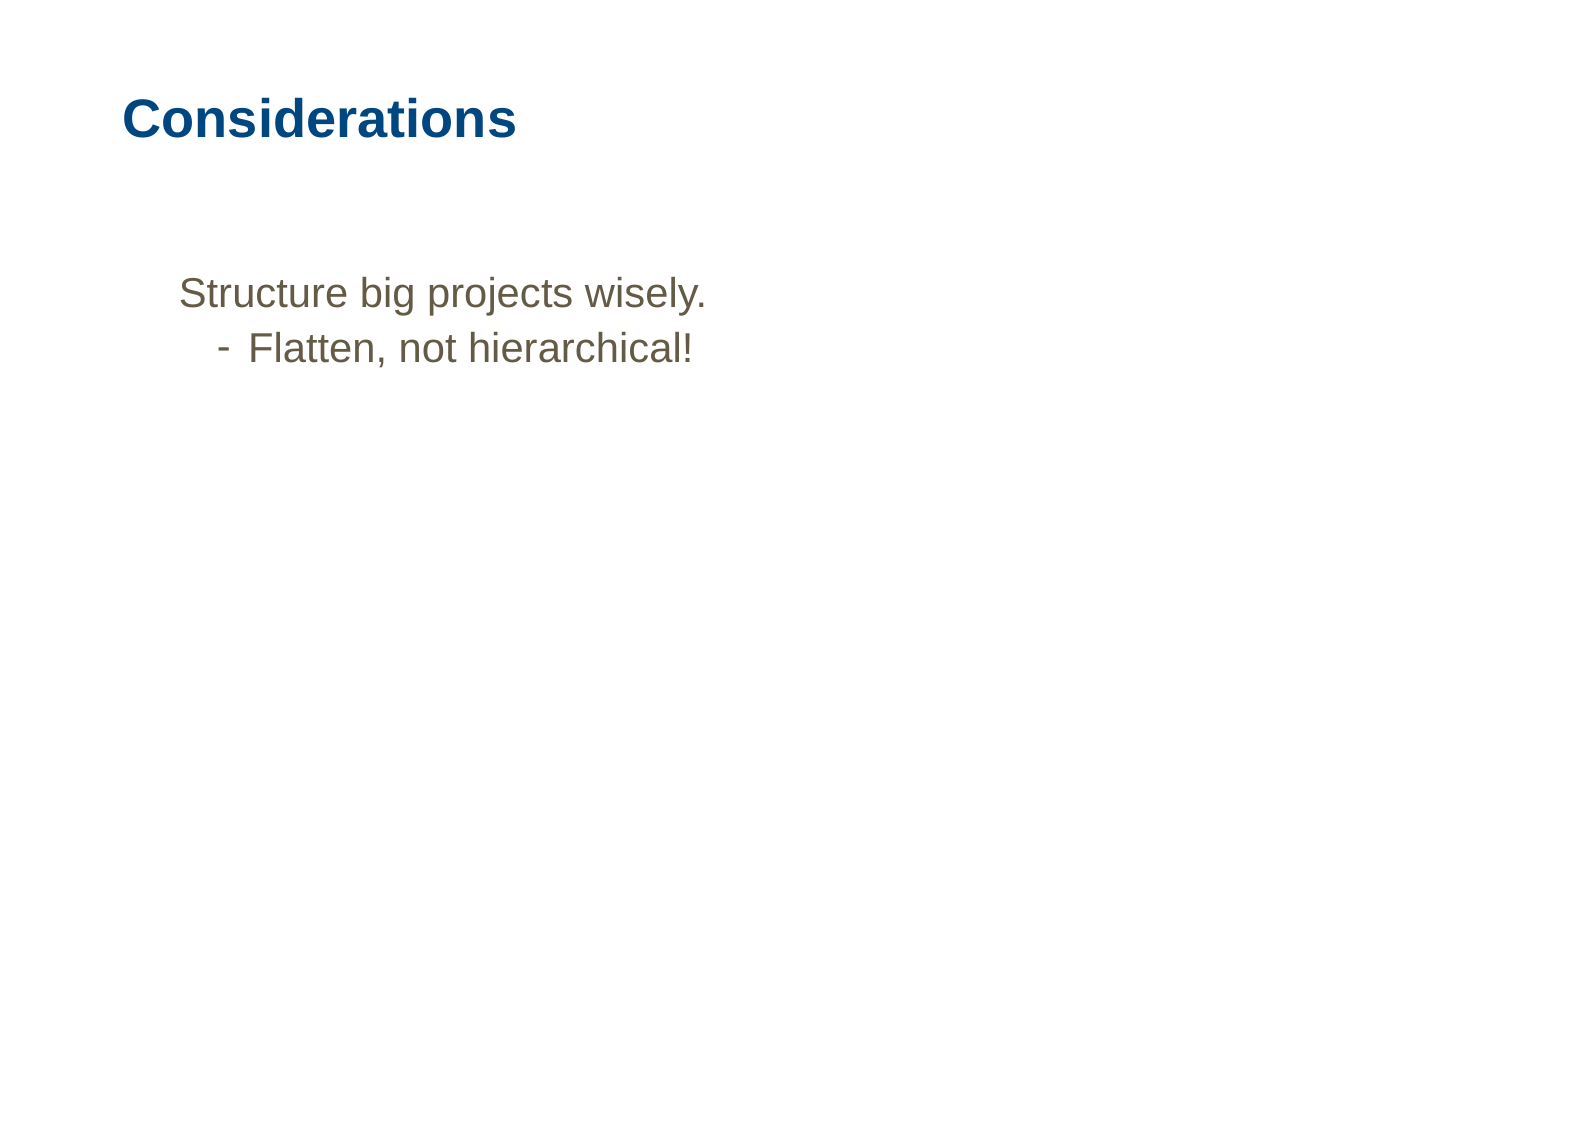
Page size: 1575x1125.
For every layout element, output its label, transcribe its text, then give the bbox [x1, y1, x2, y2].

title Considerations [122, 76, 1541, 157]
list Structure big projects wisely. Flatten, not hierarchical! [122, 265, 1398, 941]
